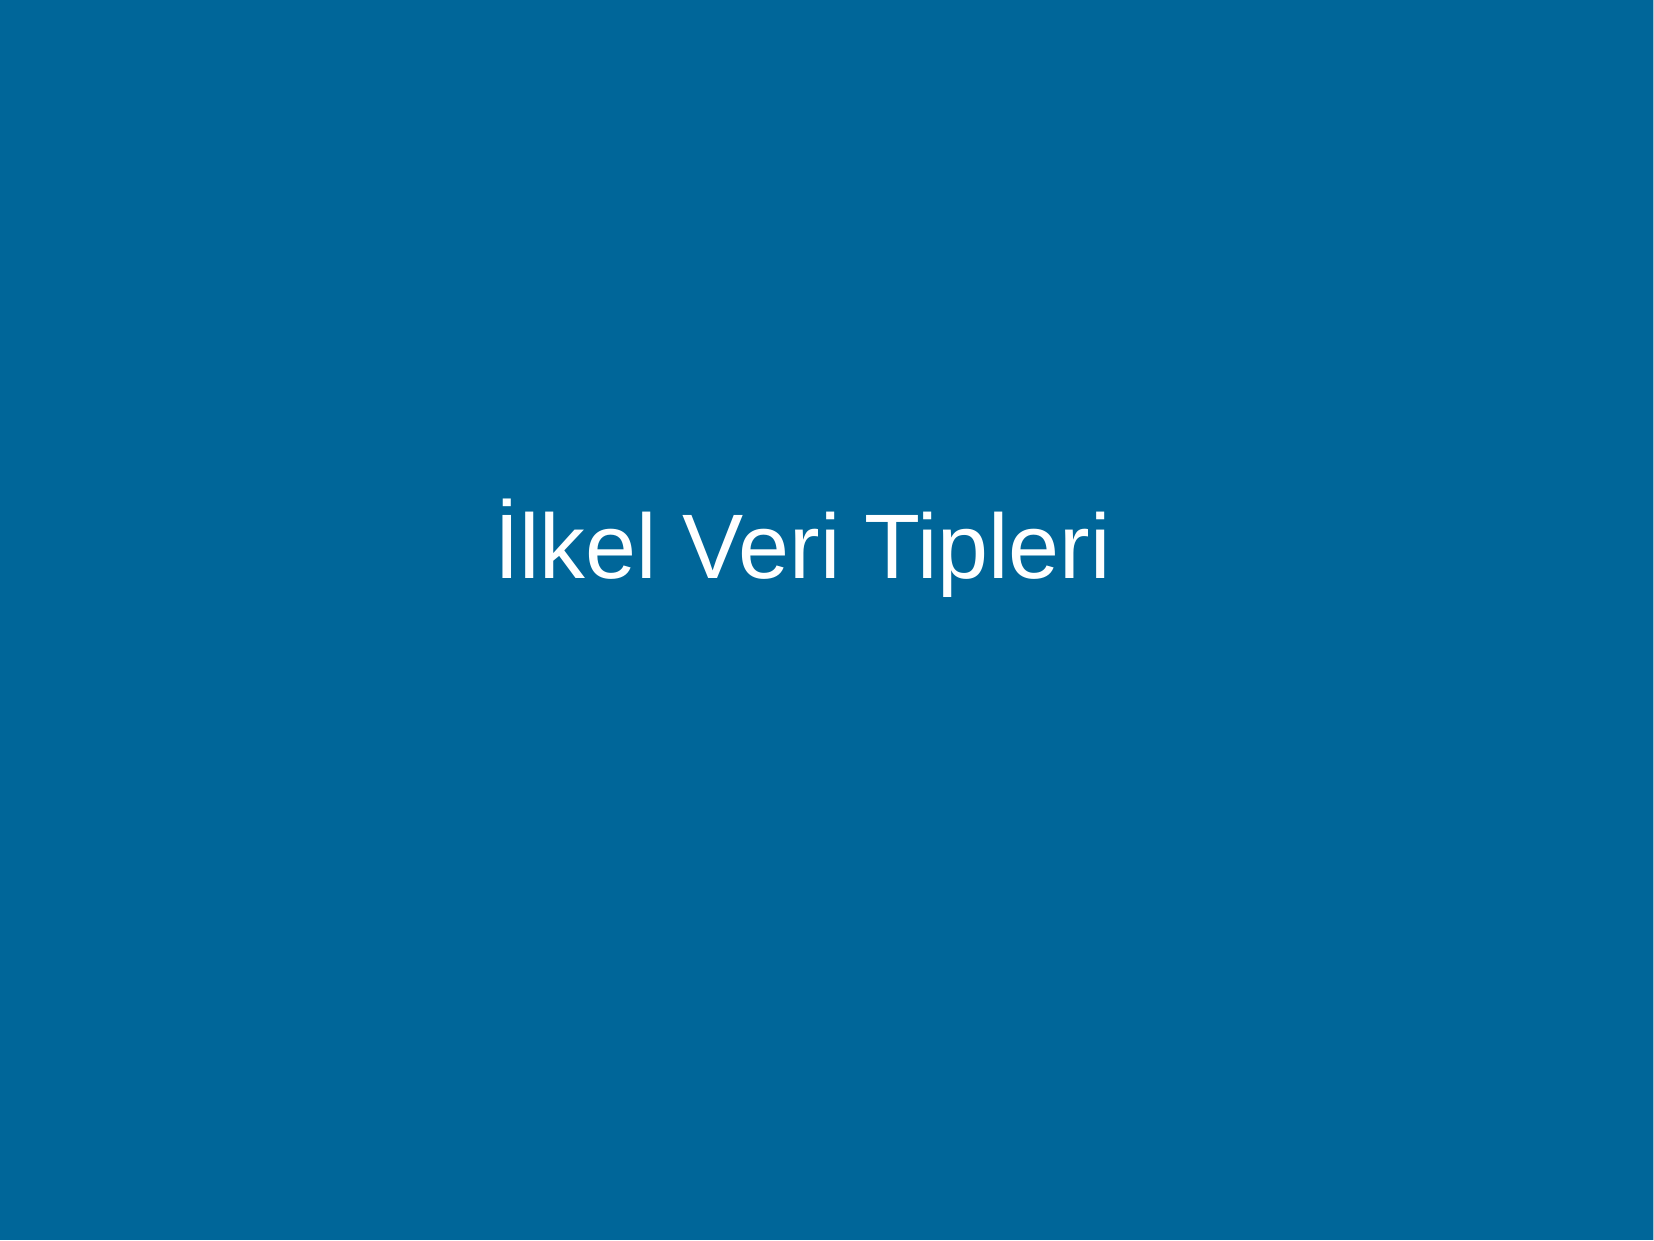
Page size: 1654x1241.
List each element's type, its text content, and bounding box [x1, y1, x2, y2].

title İlkel Veri Tipleri [59, 442, 1548, 650]
